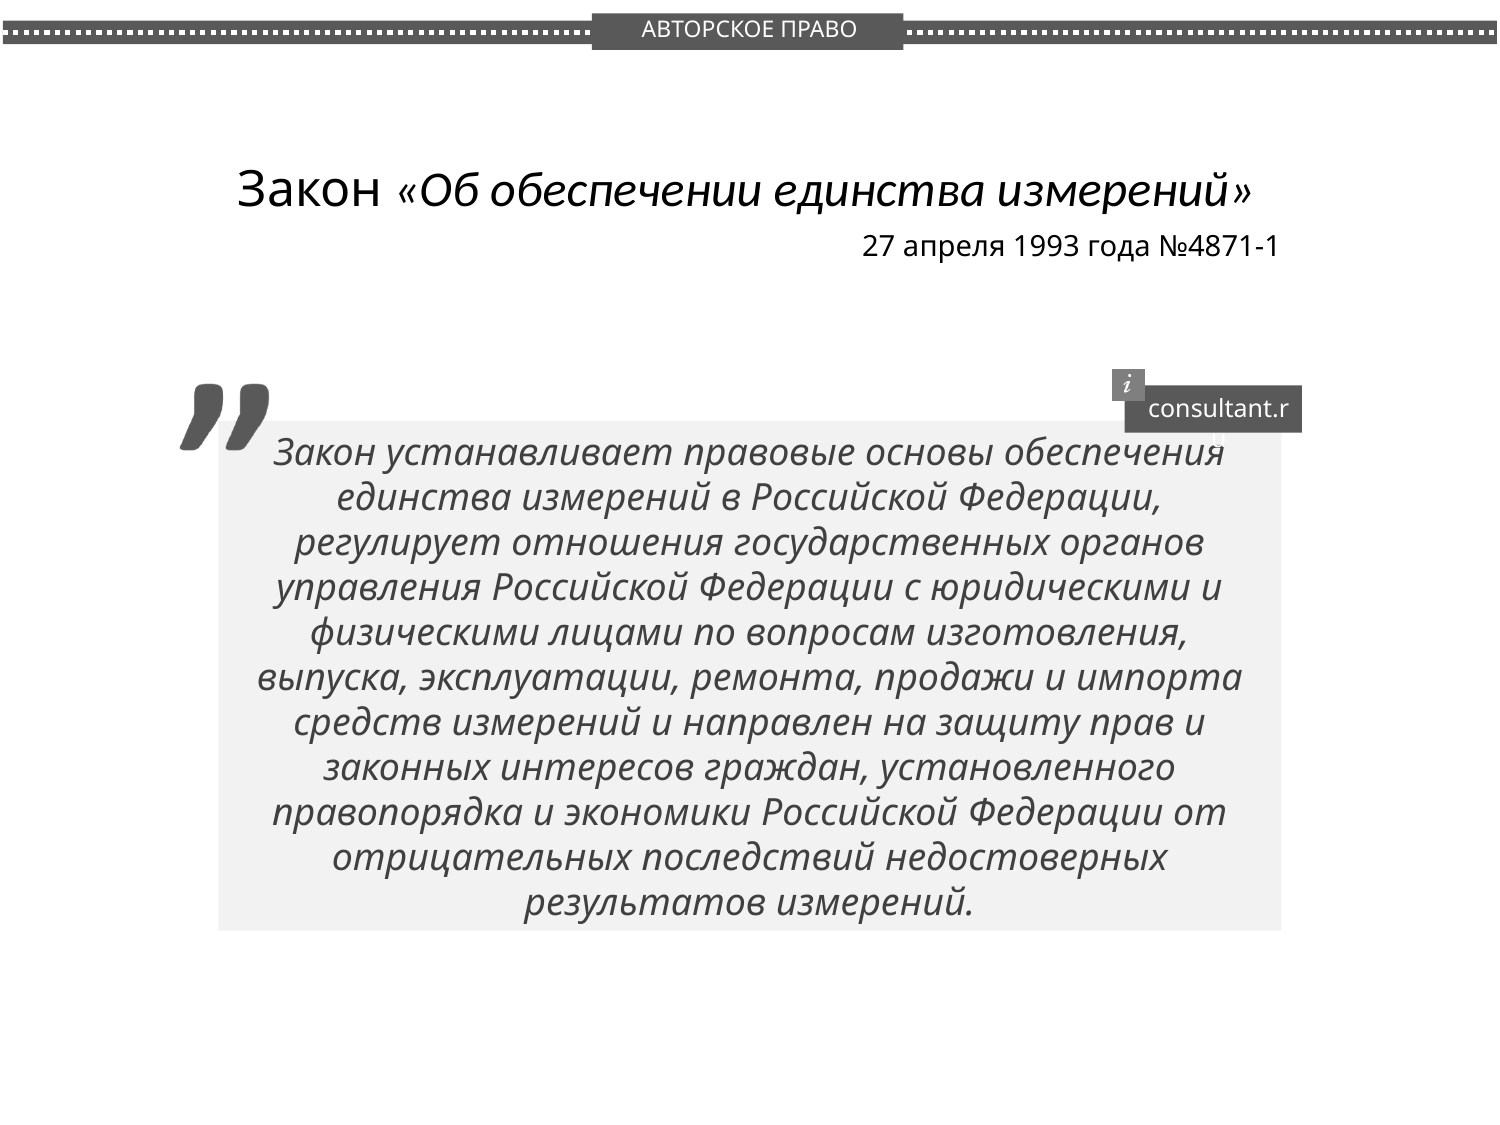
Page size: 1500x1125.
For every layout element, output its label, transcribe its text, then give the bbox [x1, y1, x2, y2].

text_box [873, 13, 1497, 50]
picture [171, 373, 278, 465]
text_box 27 апреля 1993 года №4871-1 [820, 219, 1323, 270]
text_box consultant.ru [1126, 385, 1312, 461]
picture [1104, 363, 1148, 411]
text_box [2, 13, 626, 50]
text_box АВТОРСКОЕ ПРАВО [626, 7, 873, 50]
text_box Закон «Об обеспечении единства измерений» [153, 148, 1353, 224]
text_box Закон устанавливает правовые основы обеспечения единства измерений в Российской Федерации, регулирует отношения государственных органов управления Российской Федерации с юридическими и физическими лицами по вопросам изготовления, выпуска, эксплуатации, ремонта, продажи и импорта средств измерений и направлен на защиту прав и законных интересов граждан, установленного правопорядка и экономики Российской Федерации от отрицательных последствий недостоверных результатов измерений. [218, 420, 1282, 931]
